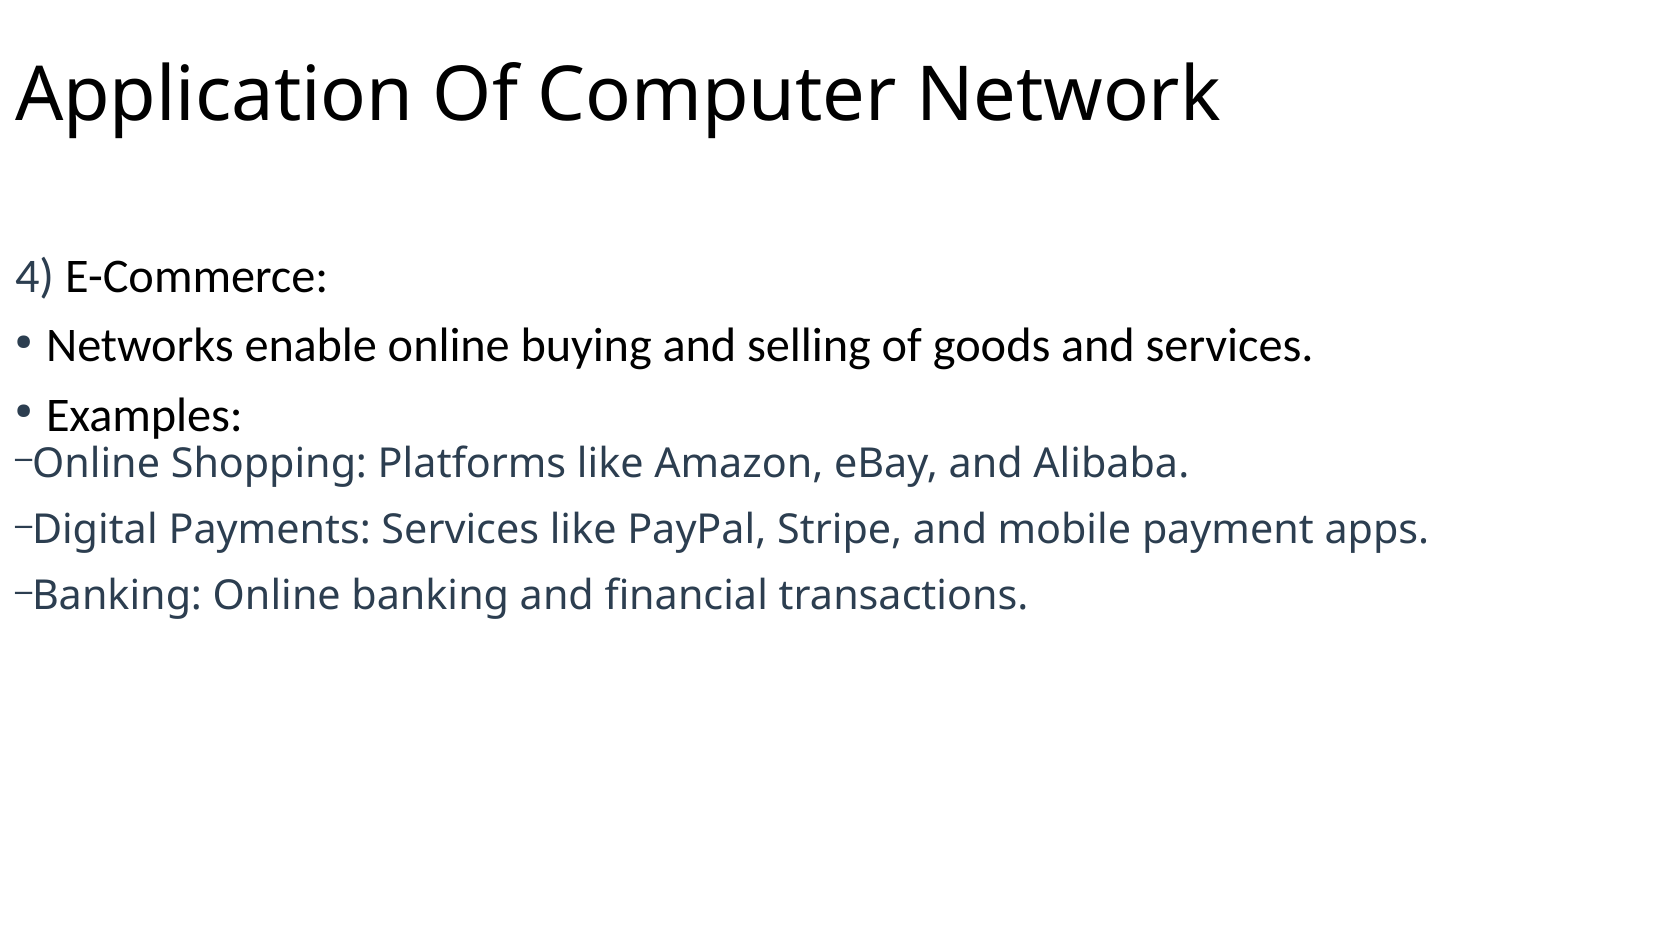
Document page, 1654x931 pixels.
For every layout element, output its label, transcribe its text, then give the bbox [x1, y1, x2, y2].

title Application Of Computer Network [0, 36, 1536, 155]
list E-Commerce: Networks enable online buying and selling of goods and services. Examples: Online Shopping: Platforms like Amazon, eBay, and Alibaba. Digital Payments: Services like PayPal, Stripe, and mobile payment apps. Banking: Online banking and financial transactions. [0, 243, 1536, 864]
